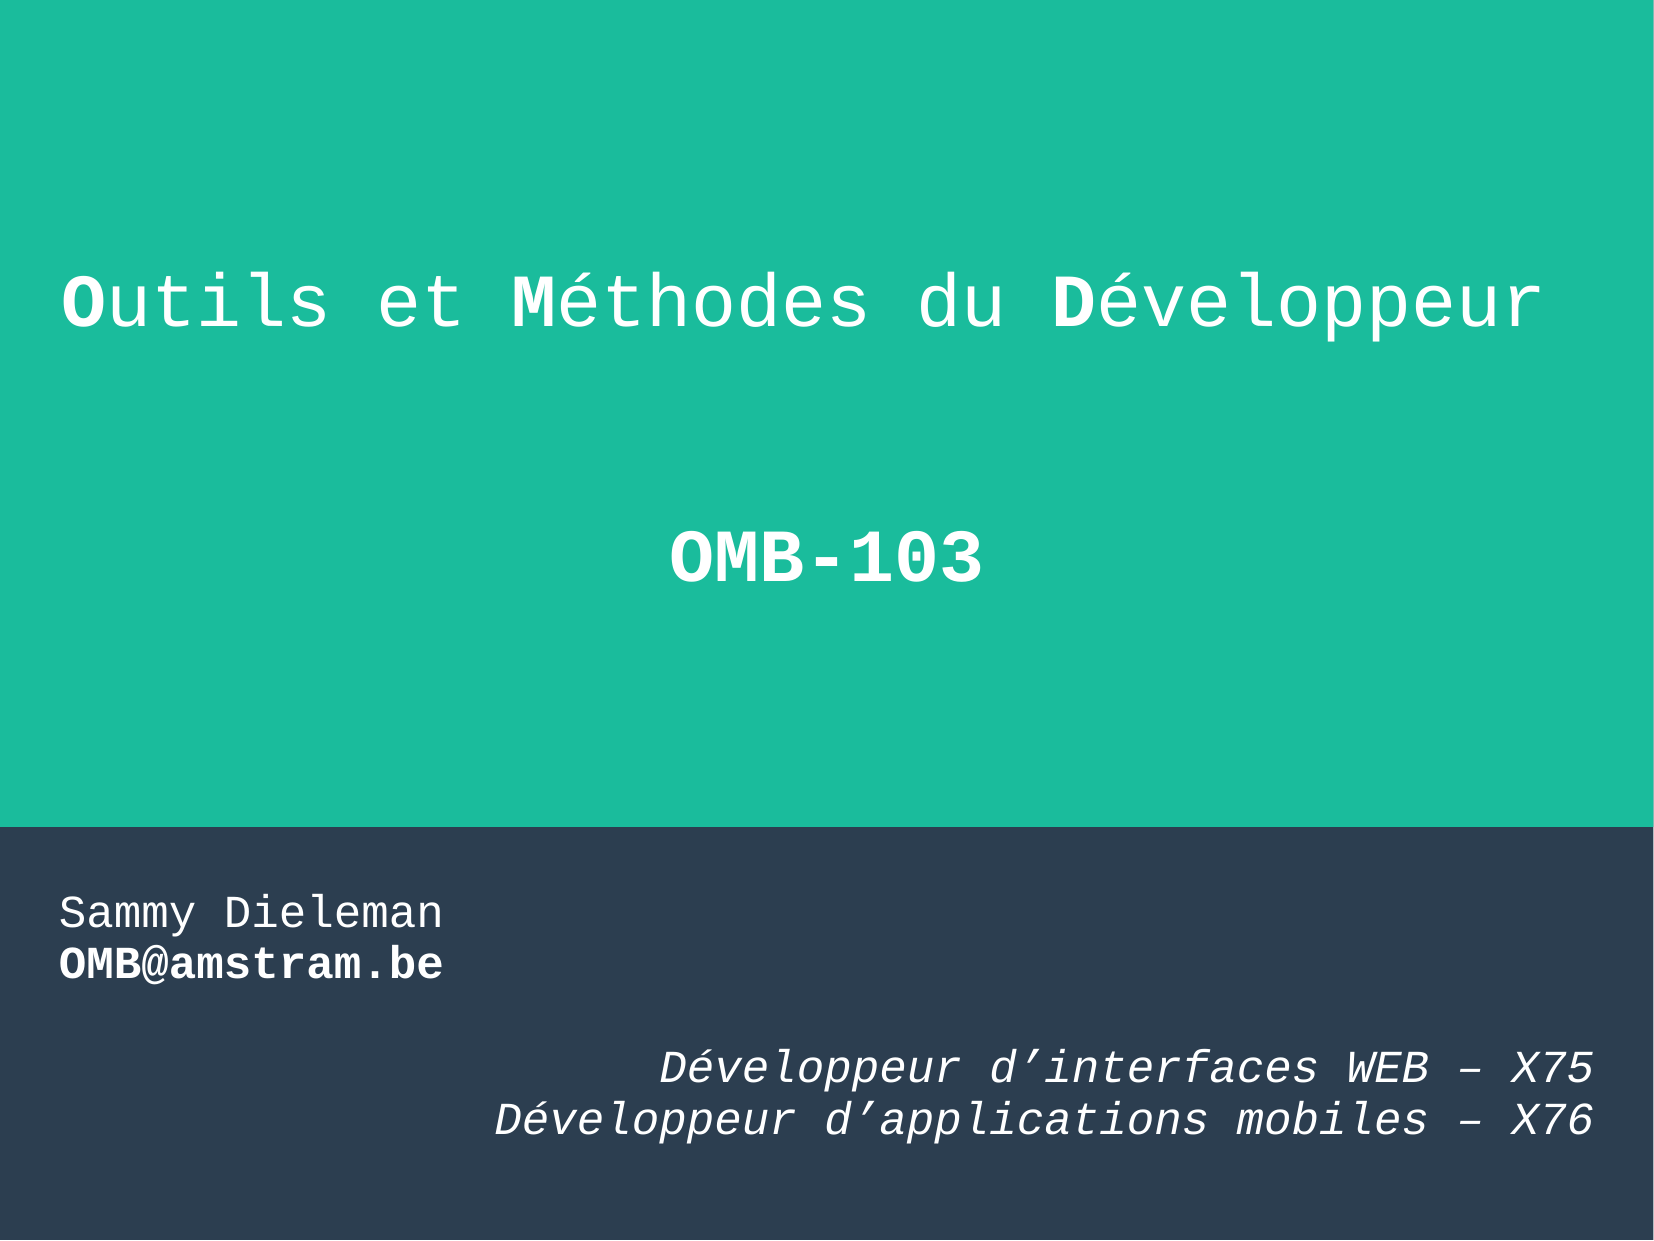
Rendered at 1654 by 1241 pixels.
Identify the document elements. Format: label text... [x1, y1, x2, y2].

subtitle Sammy Dieleman OMB@amstram.be Développeur d’interfaces WEB – X75 Développeur d’applications mobiles – X76 [58, 856, 1595, 1181]
title Outils et Méthodes du Développeur OMB-103 [58, 0, 1595, 826]
